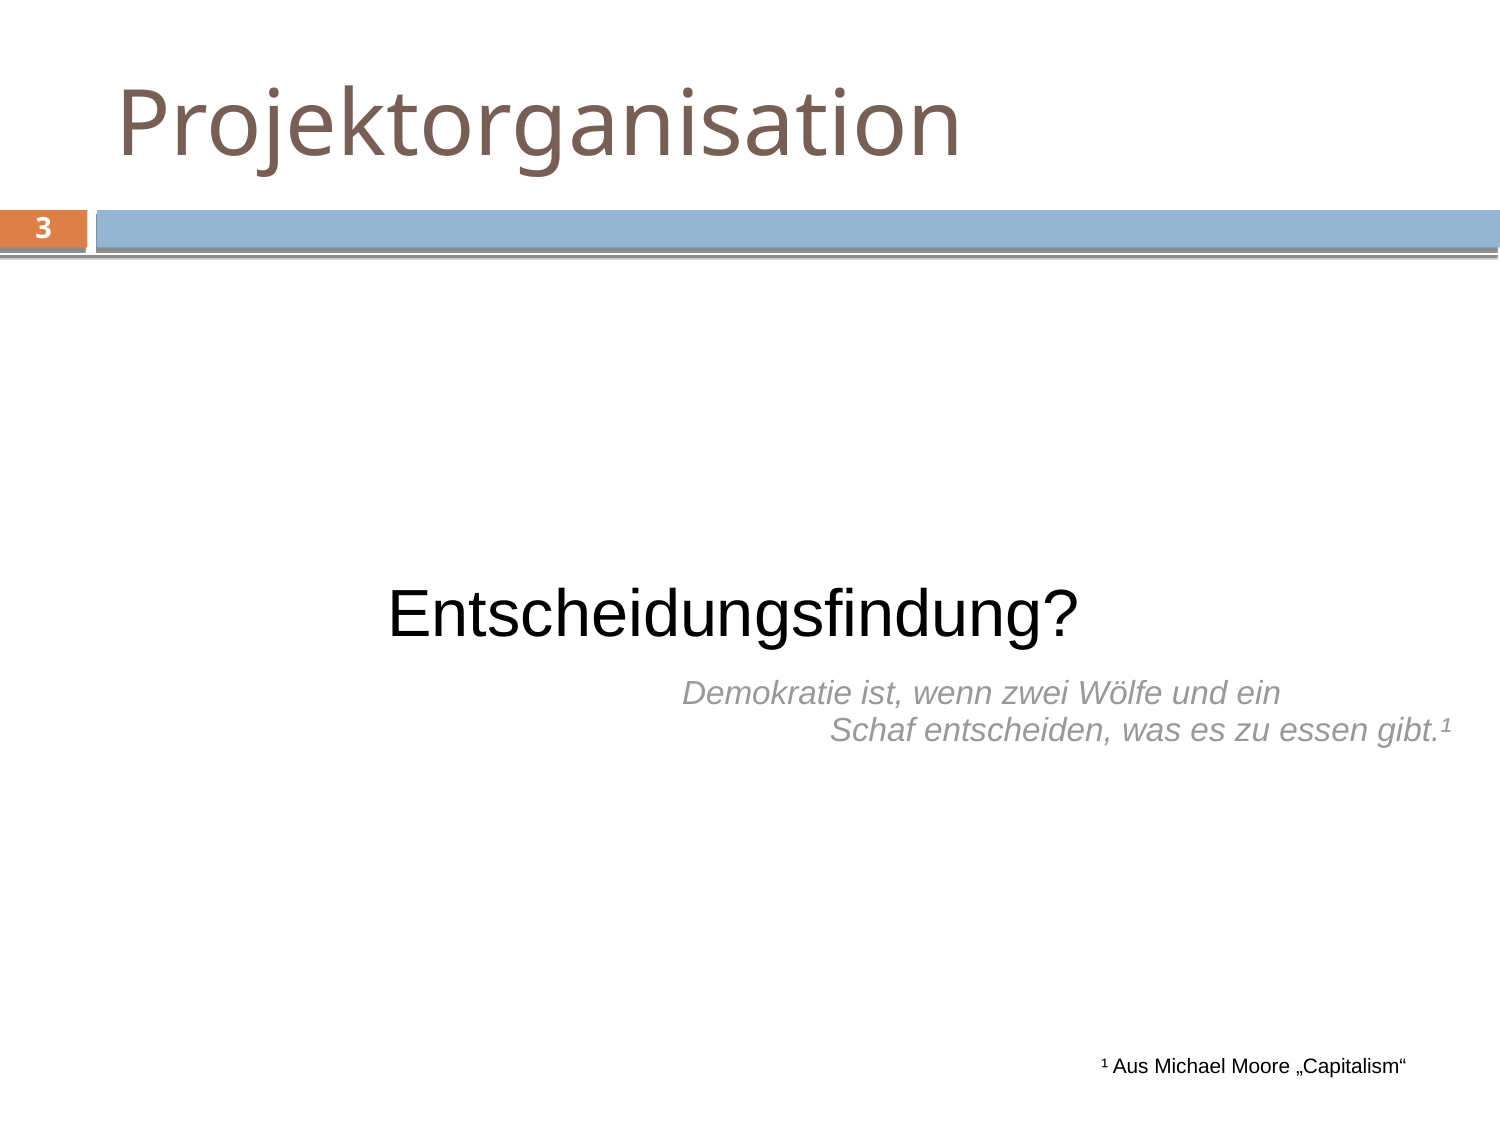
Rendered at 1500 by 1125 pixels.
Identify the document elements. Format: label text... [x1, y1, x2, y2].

title Projektorganisation [100, 37, 1438, 200]
text_box Demokratie ist, wenn zwei Wölfe und ein Schaf entscheiden, was es zu essen gibt.¹ [667, 667, 1500, 767]
subtitle Entscheidungsfindung? [47, 274, 1385, 1028]
text_box ¹ Aus Michael Moore „Capitalism“ [1086, 1047, 1422, 1086]
